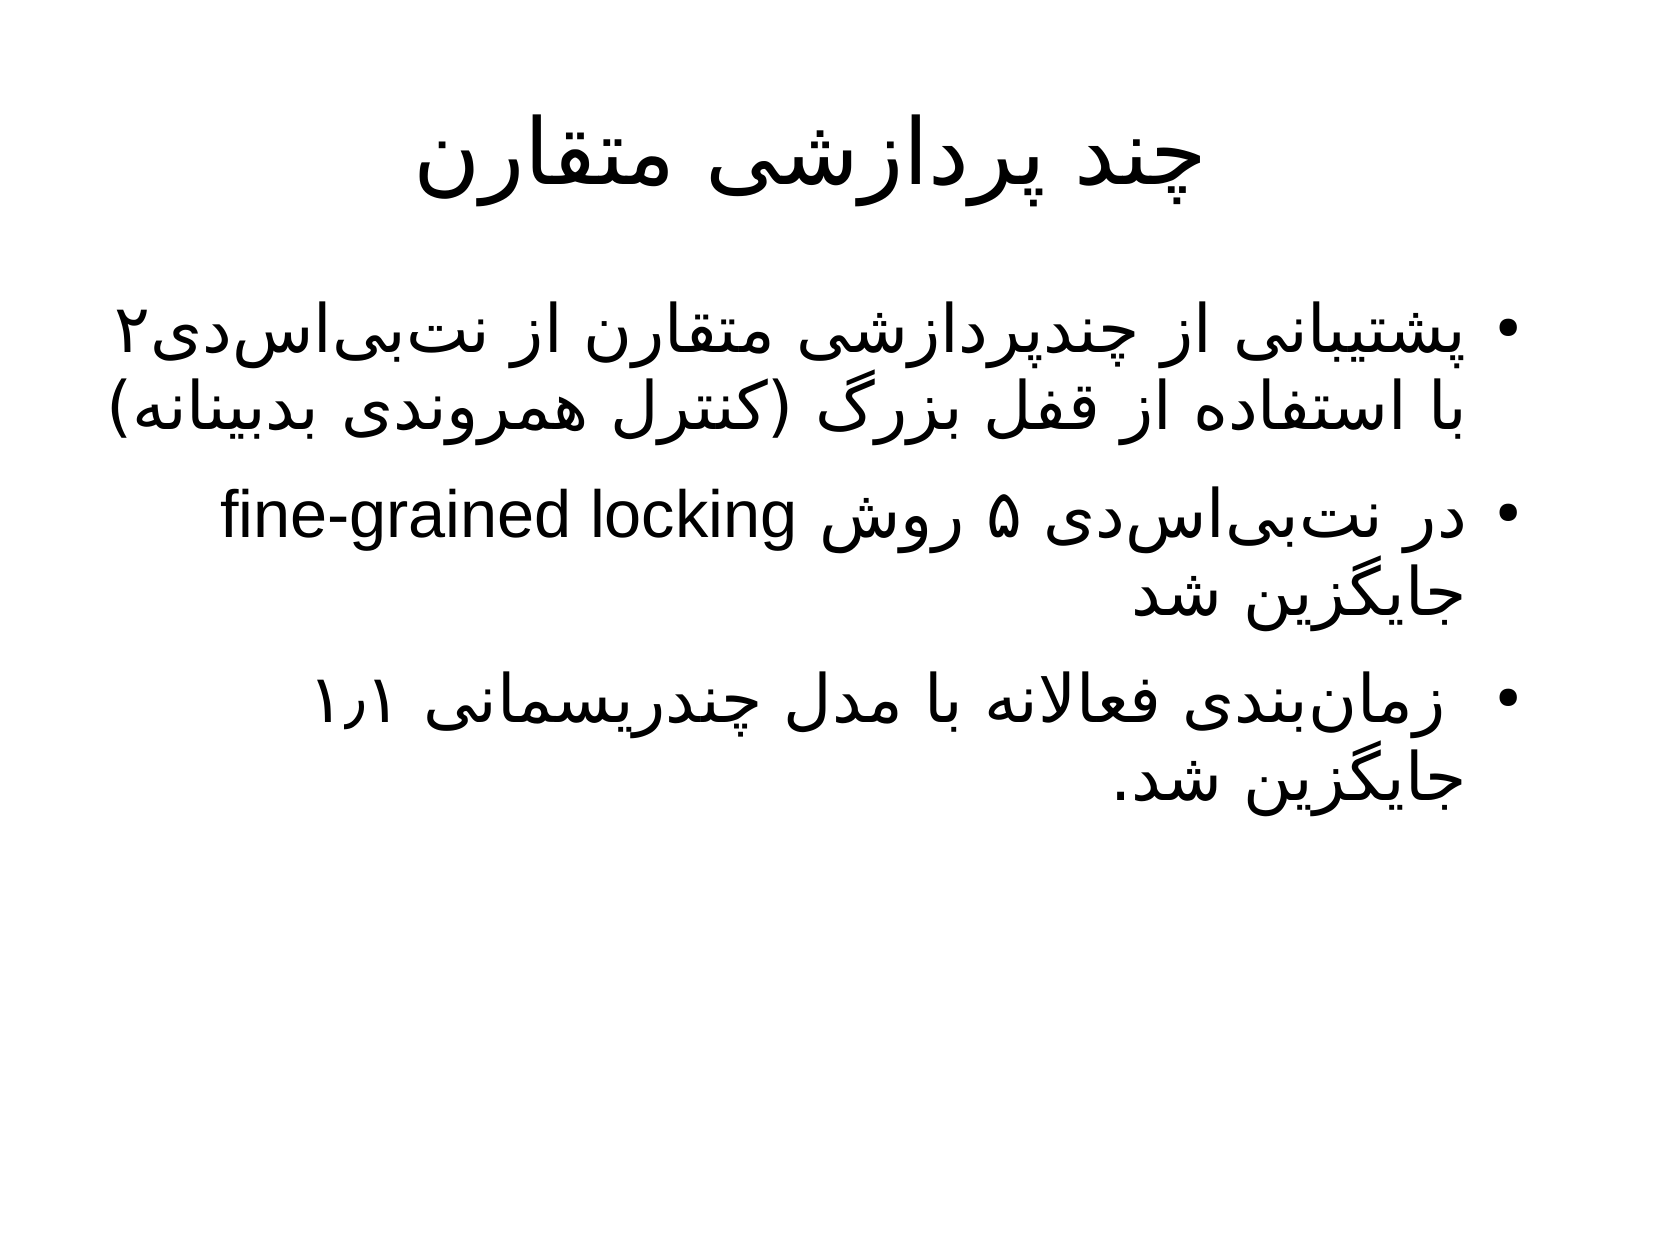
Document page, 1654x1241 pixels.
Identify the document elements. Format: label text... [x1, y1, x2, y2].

title چند پردازشی متقارن [82, 49, 1571, 257]
list پشتیبانی از چندپردازشی متقارن از نت‌بی‌اس‌دی۲ با استفاده از قفل بزرگ (کنترل همروندی بدبینانه) در نت‌بی‌اس‌دی ۵ روش fine-grained locking جایگزین شد زمان‌بندی فعالانه با مدل چندریسمانی ۱٫۱ جایگزین شد. [82, 290, 1538, 1010]
